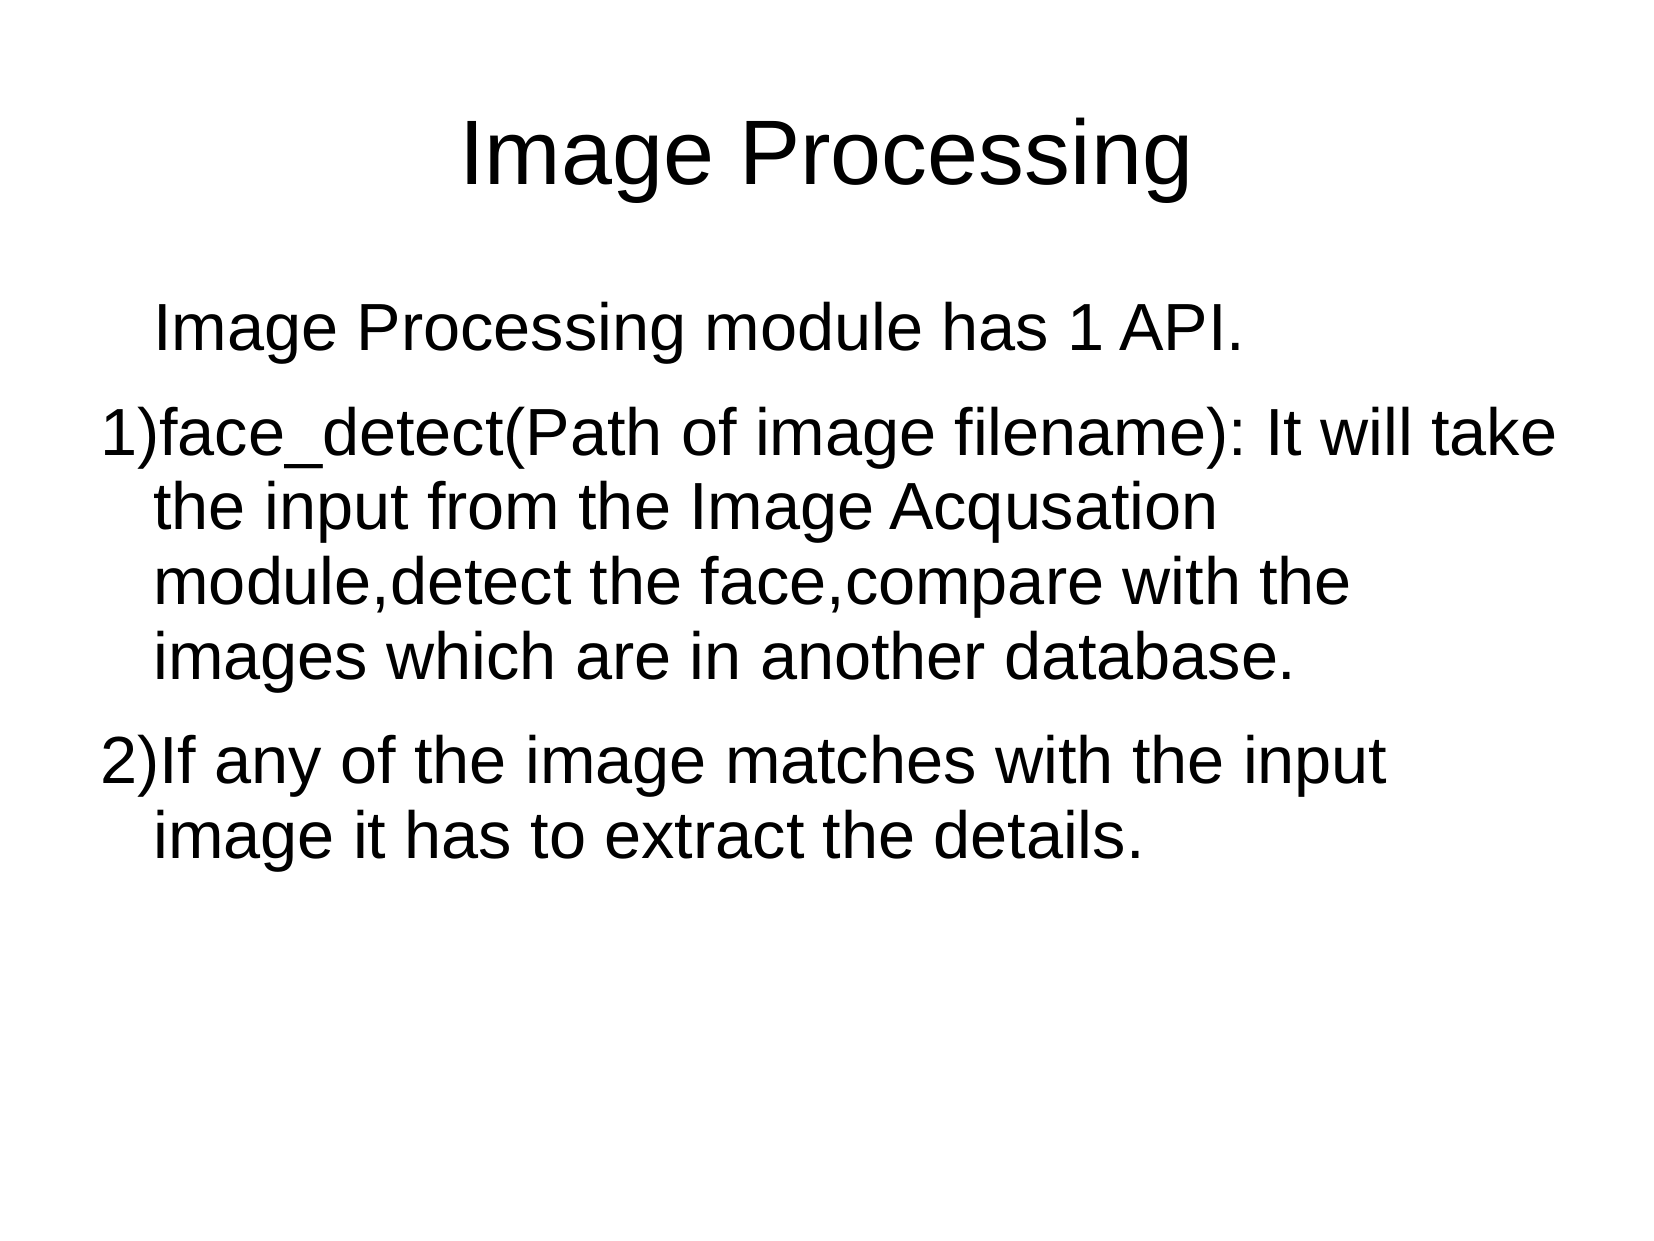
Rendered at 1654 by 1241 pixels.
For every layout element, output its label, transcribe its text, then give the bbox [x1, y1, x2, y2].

list Image Processing module has 1 API. face_detect(Path of image filename): It will take the input from the Image Acqusation module,detect the face,compare with the images which are in another database. If any of the image matches with the input image it has to extract the details. [82, 290, 1571, 1010]
title Image Processing [82, 49, 1571, 257]
